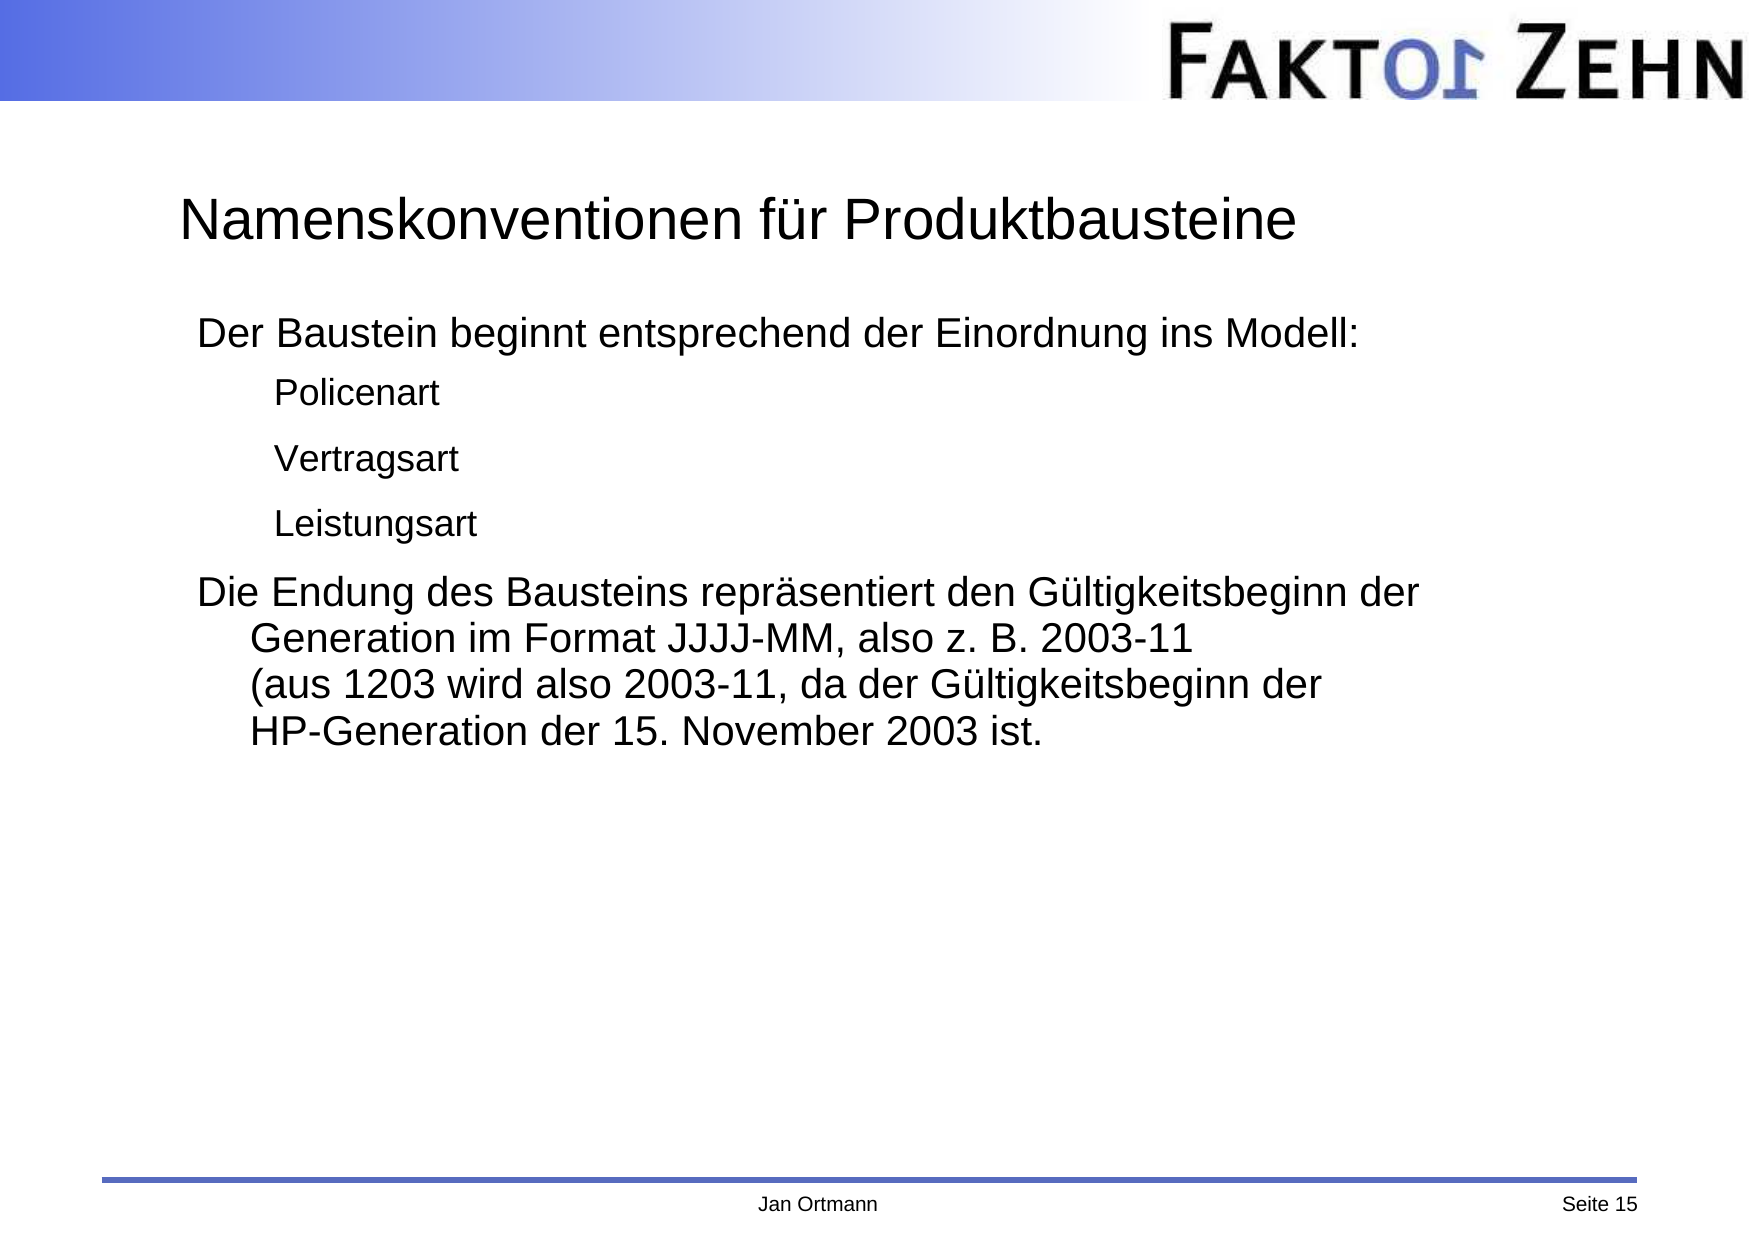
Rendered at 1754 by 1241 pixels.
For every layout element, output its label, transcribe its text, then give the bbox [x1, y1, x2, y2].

picture [1162, 7, 1752, 100]
title Namenskonventionen für Produktbausteine [179, 142, 1576, 296]
list Der Baustein beginnt entsprechend der Einordnung ins Modell: Policenart Vertragsart Leistungsart Die Endung des Bausteins repräsentiert den Gültigkeitsbeginn der Generation im Format JJJJ-MM, also z. B. 2003-11 (aus 1203 wird also 2003-11, da der Gültigkeitsbeginn der HP-Generation der 15. November 2003 ist. [179, 310, 1576, 1078]
